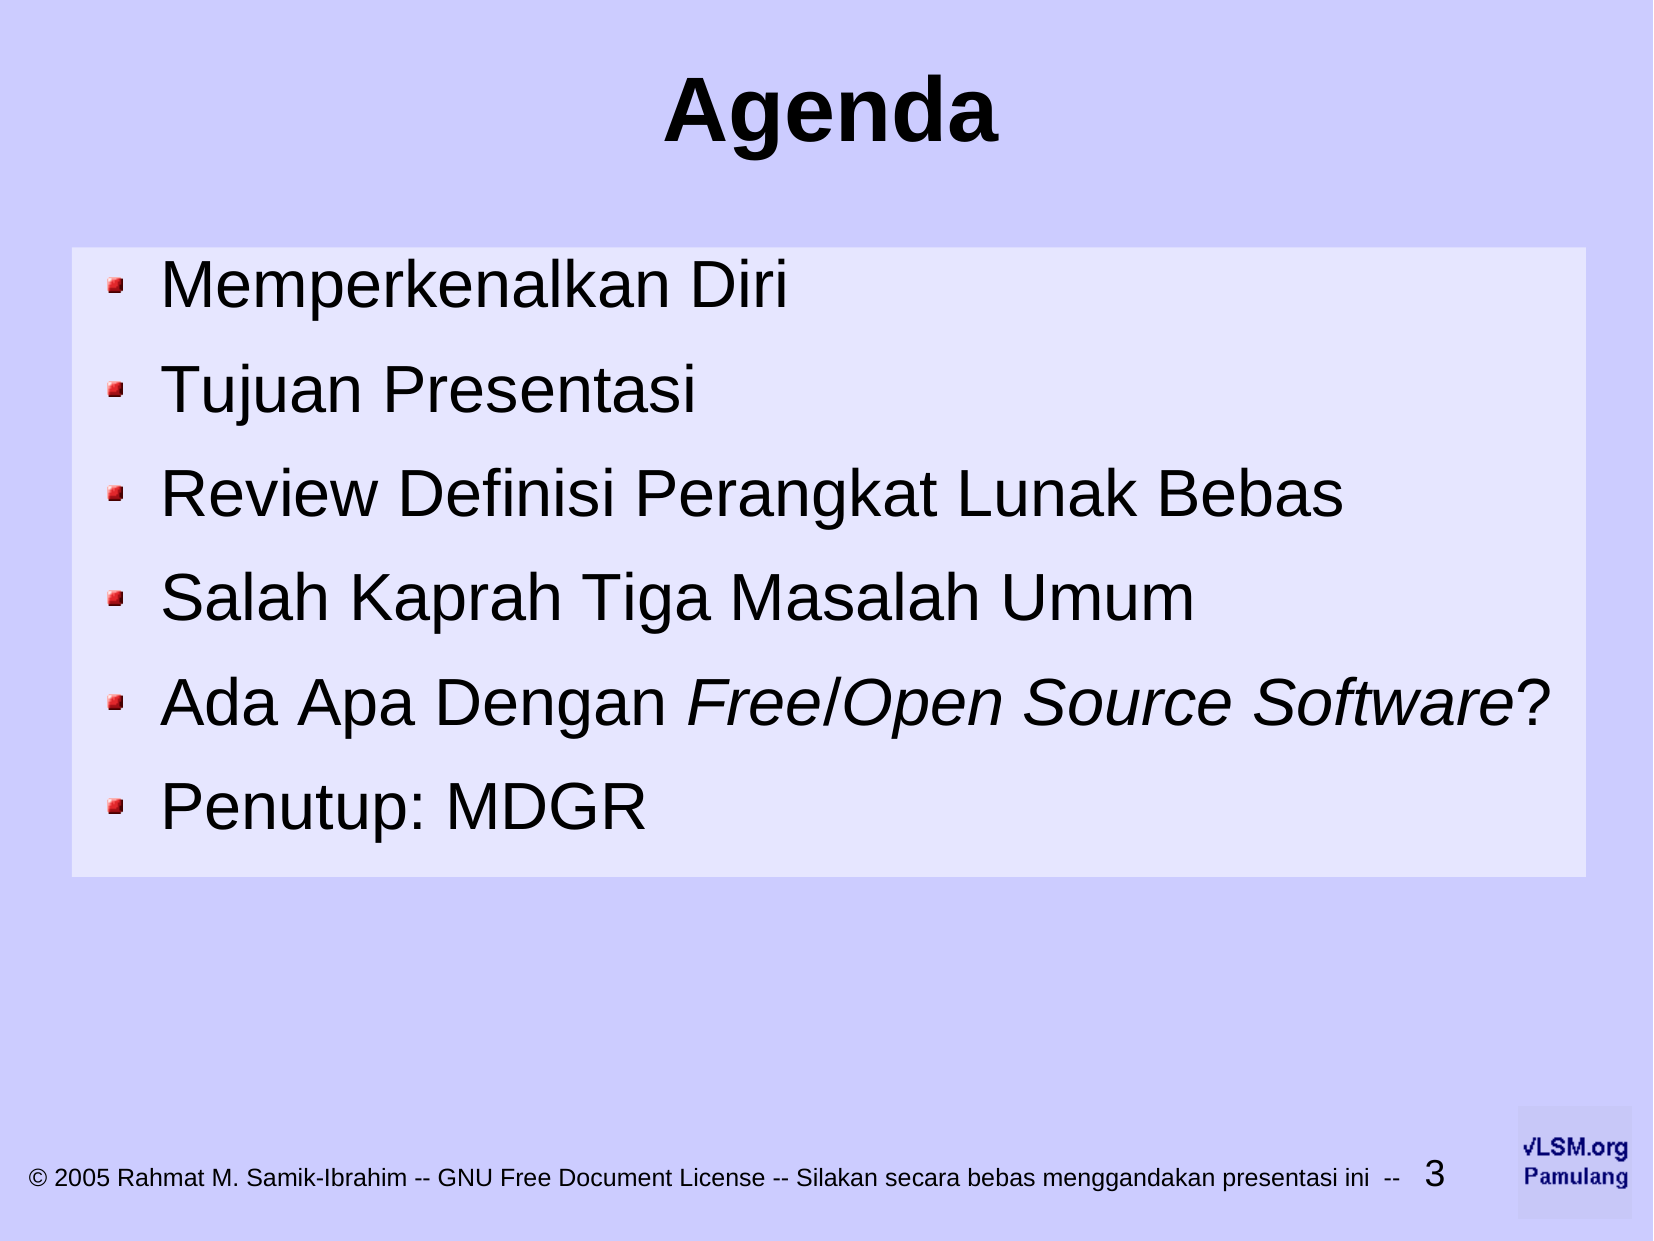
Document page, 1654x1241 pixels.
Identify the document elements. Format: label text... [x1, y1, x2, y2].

title Agenda [38, 54, 1623, 165]
picture [1518, 1106, 1632, 1219]
list Memperkenalkan Diri Tujuan Presentasi Review Definisi Perangkat Lunak Bebas Salah Kaprah Tiga Masalah Umum Ada Apa Dengan Free/Open Source Software? Penutup: MDGR [71, 247, 1586, 877]
